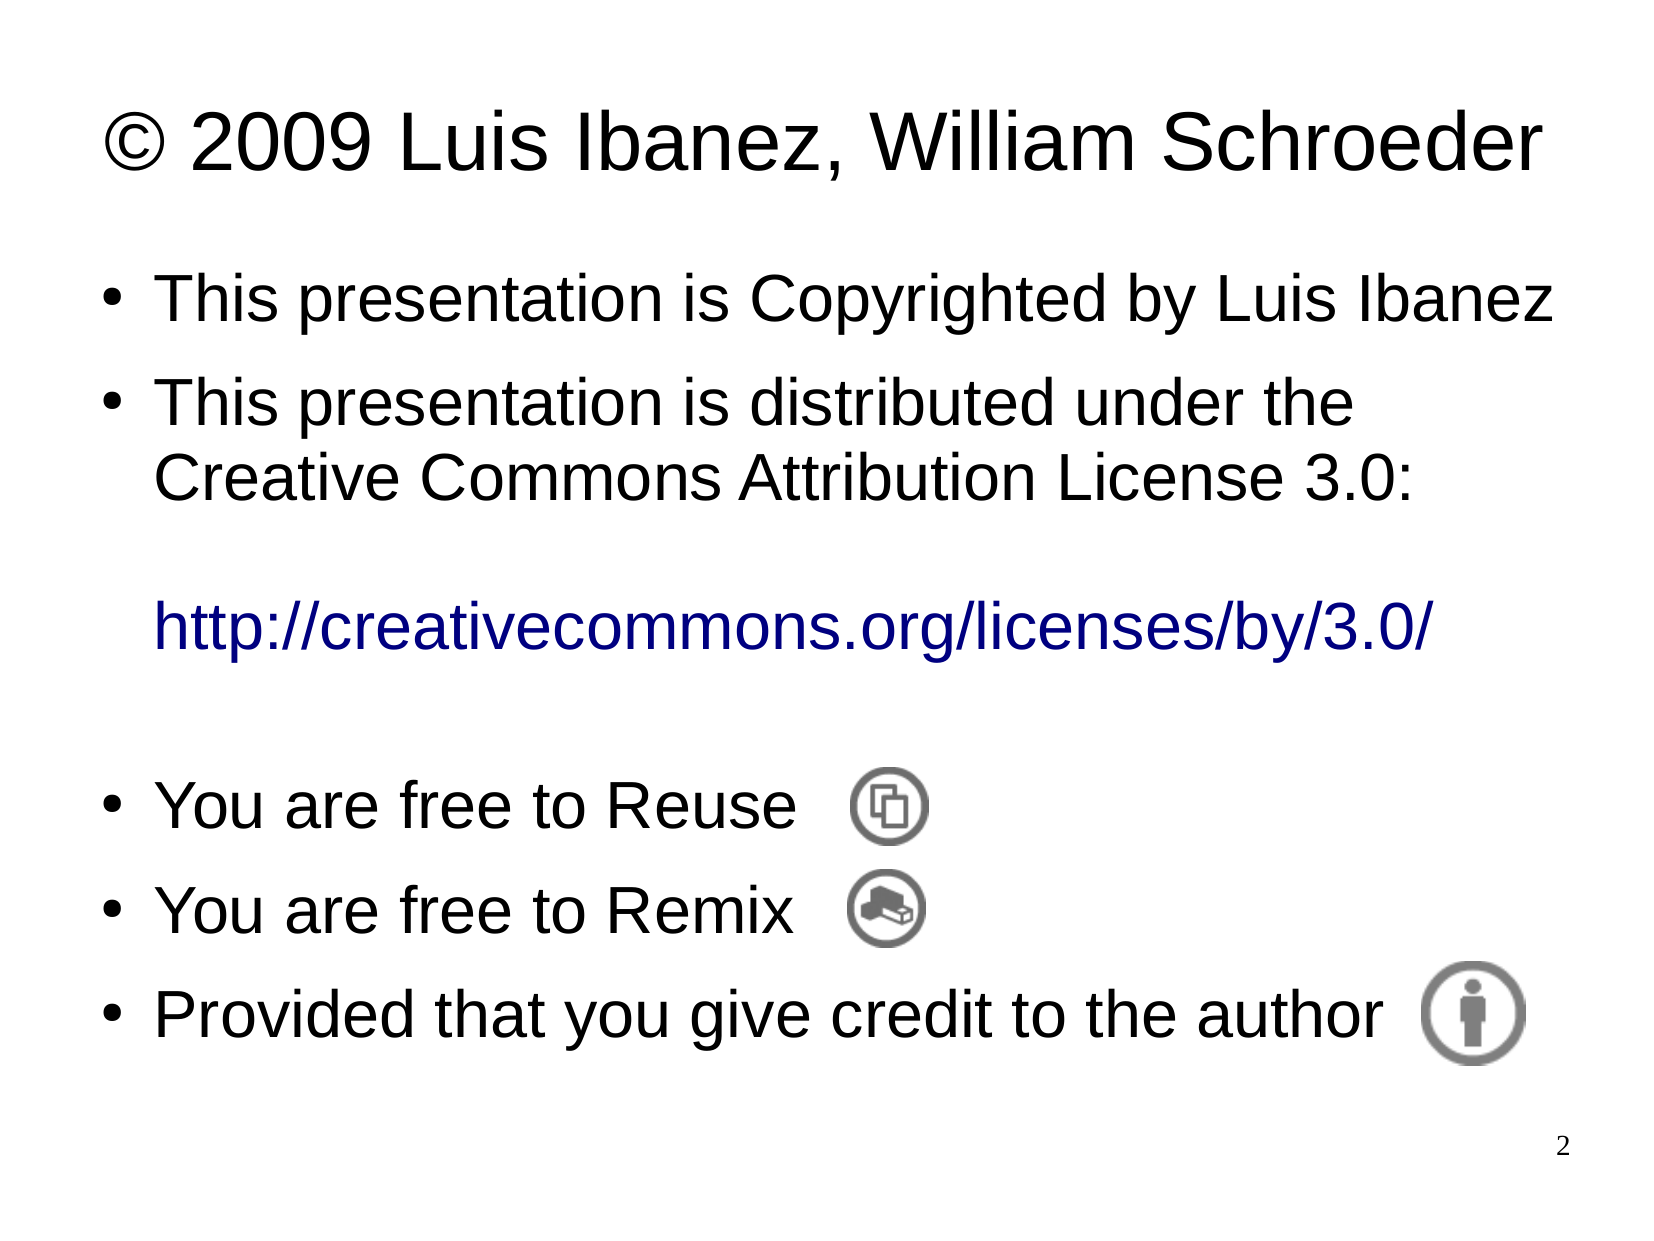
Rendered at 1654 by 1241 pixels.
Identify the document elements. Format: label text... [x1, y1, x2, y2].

picture [847, 869, 926, 948]
picture [850, 767, 929, 846]
picture [1421, 961, 1526, 1066]
list This presentation is Copyrighted by Luis Ibanez This presentation is distributed under the Creative Commons Attribution License 3.0: http://creativecommons.org/licenses/by/3.0/ You are free to Reuse You are free to Remix Provided that you give credit to the author [82, 260, 1571, 1052]
title © 2009 Luis Ibanez, William Schroeder [37, 37, 1613, 245]
